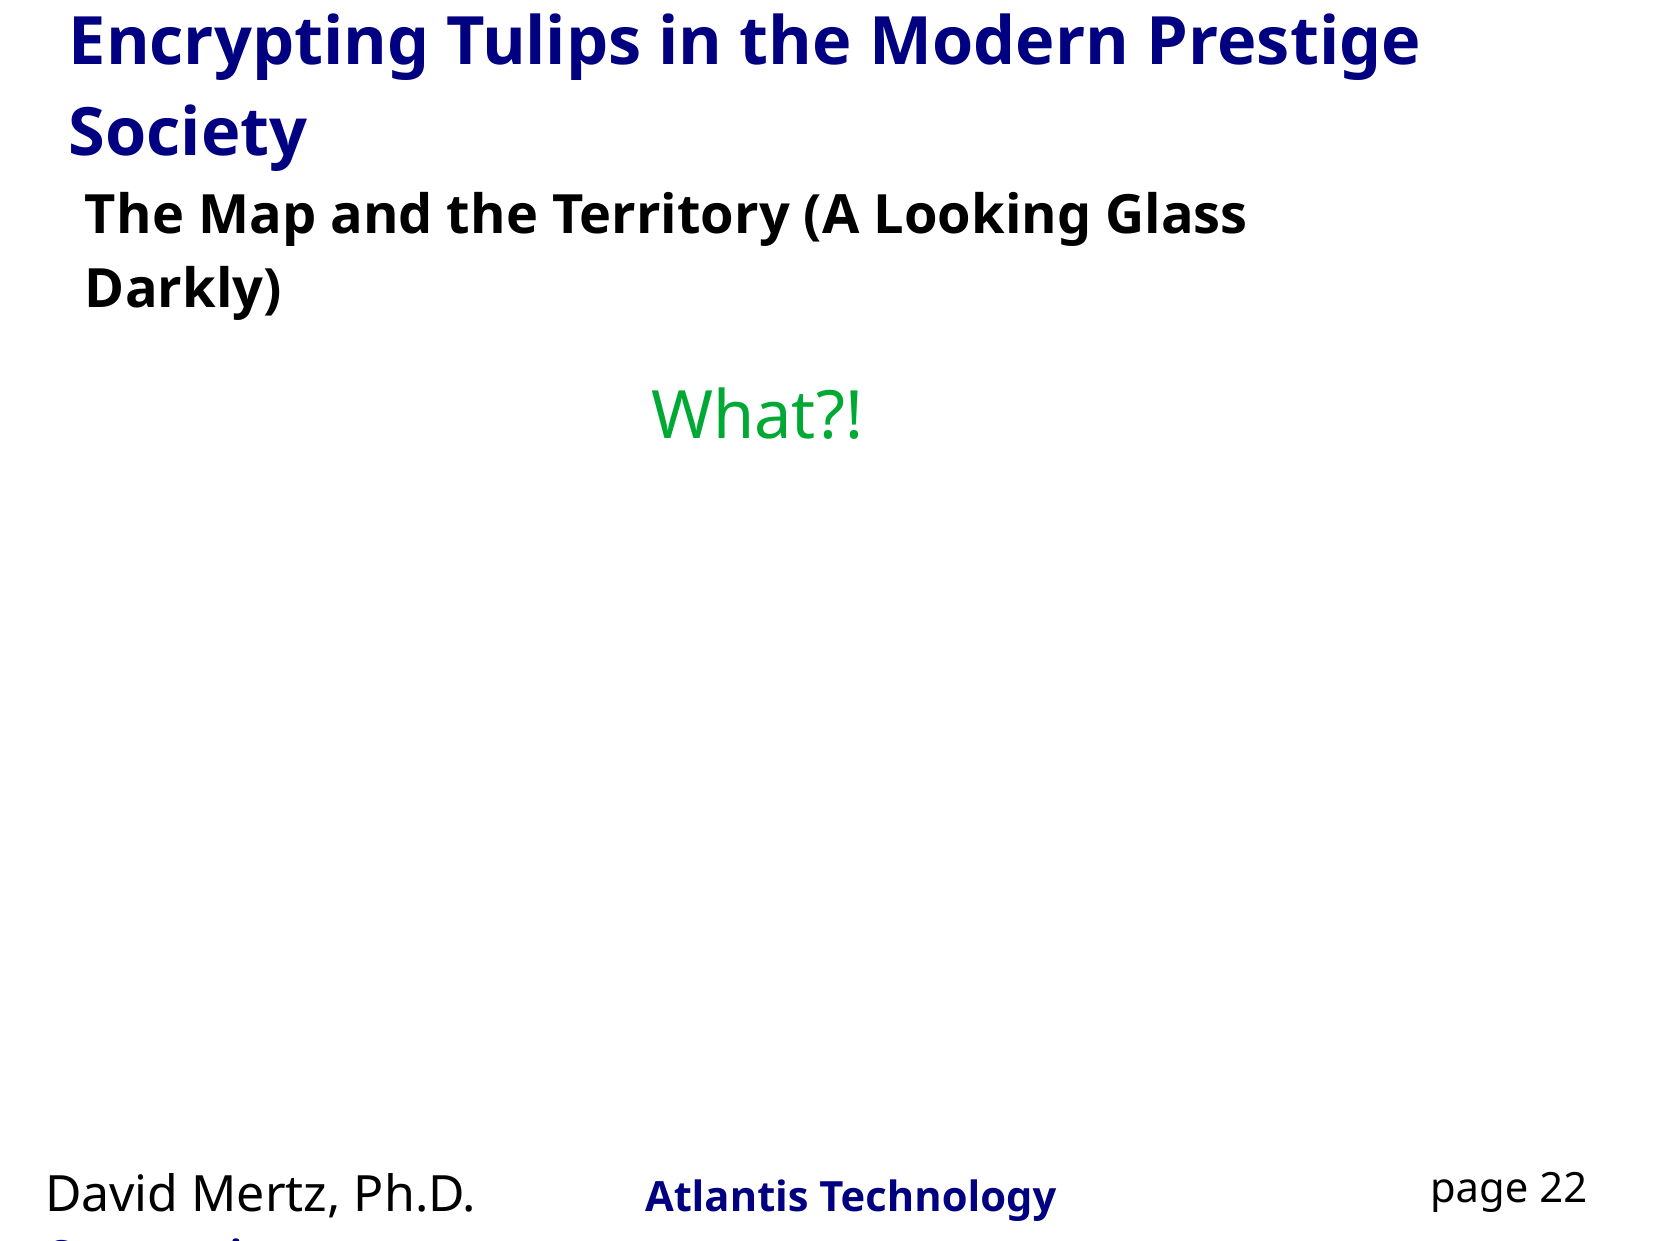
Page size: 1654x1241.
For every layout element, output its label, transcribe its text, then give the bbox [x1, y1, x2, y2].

text_box What?! [636, 360, 901, 457]
list The Map and the Territory (A Looking Glass Darkly) [84, 175, 1456, 256]
